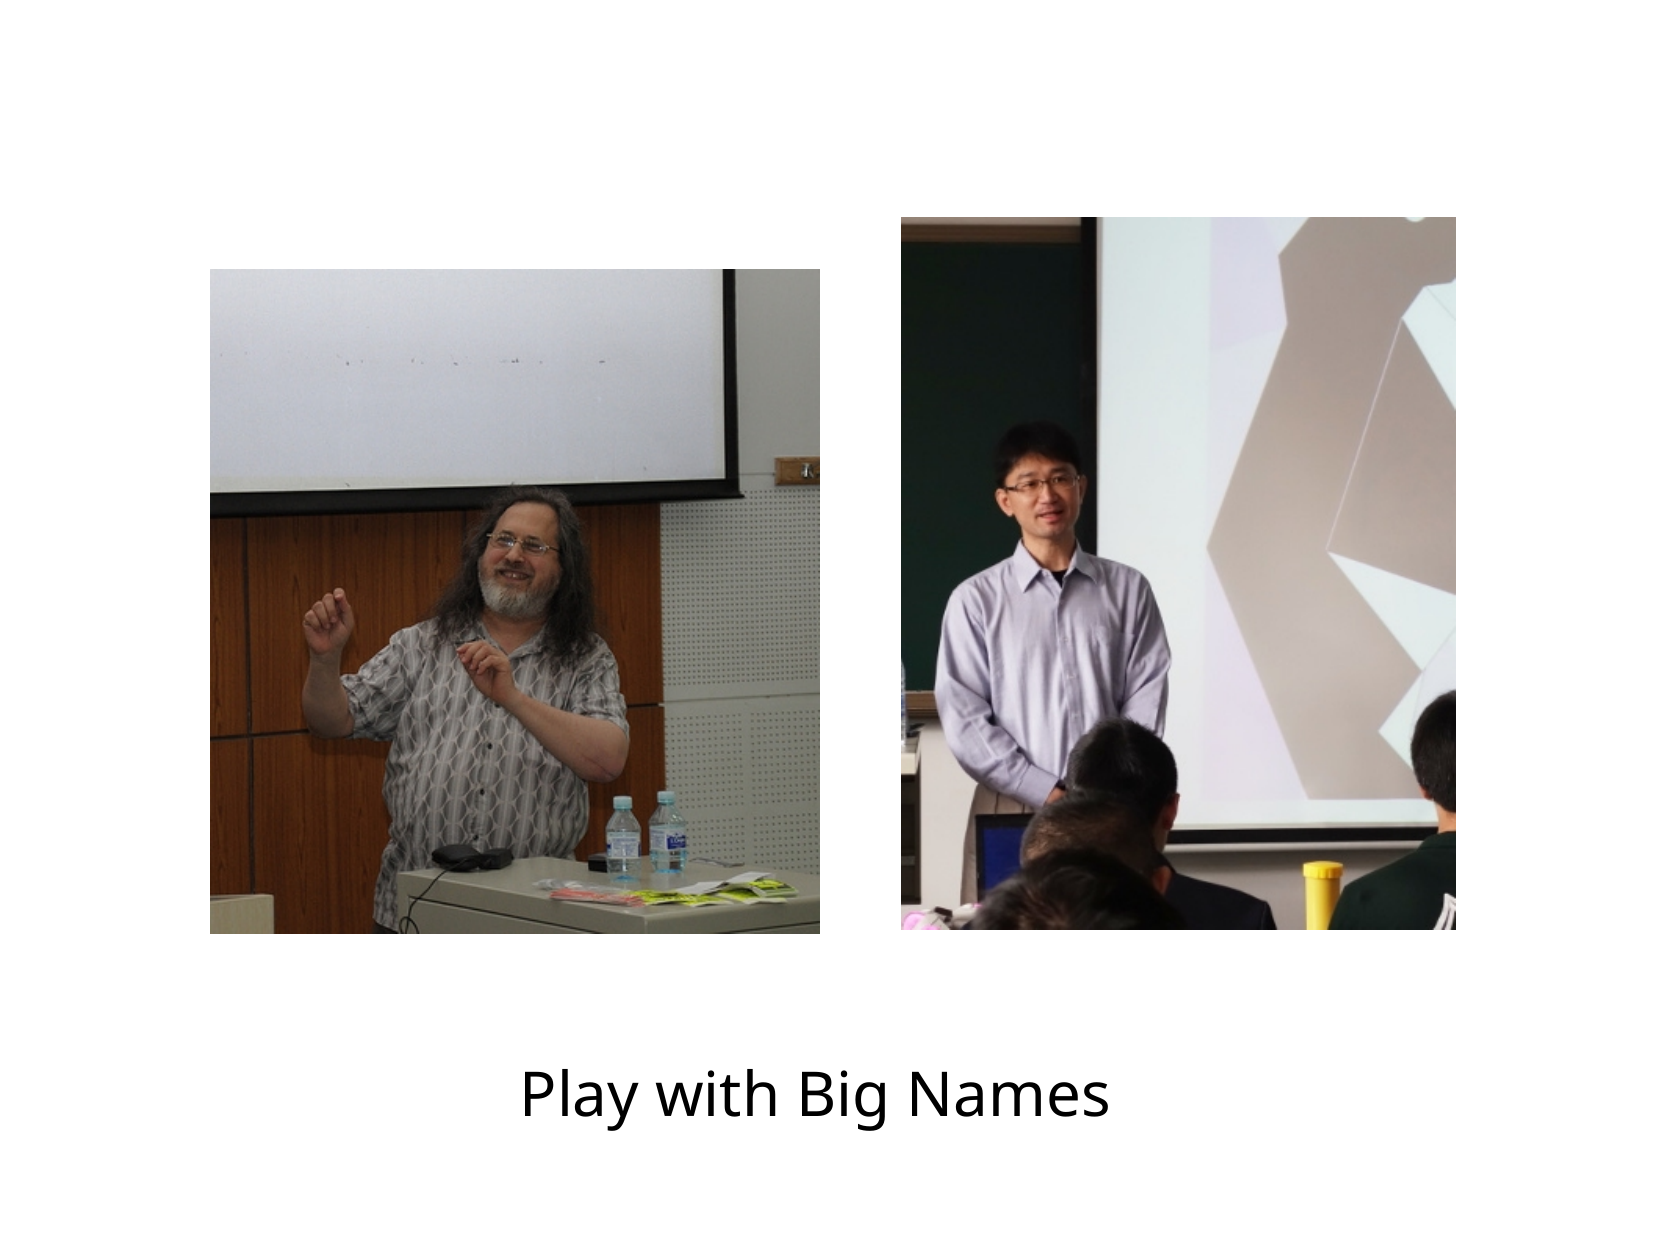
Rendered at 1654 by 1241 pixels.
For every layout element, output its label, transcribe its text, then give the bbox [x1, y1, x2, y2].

picture [210, 269, 820, 935]
picture [901, 217, 1456, 931]
list Play with Big Names [86, 1050, 1545, 1135]
